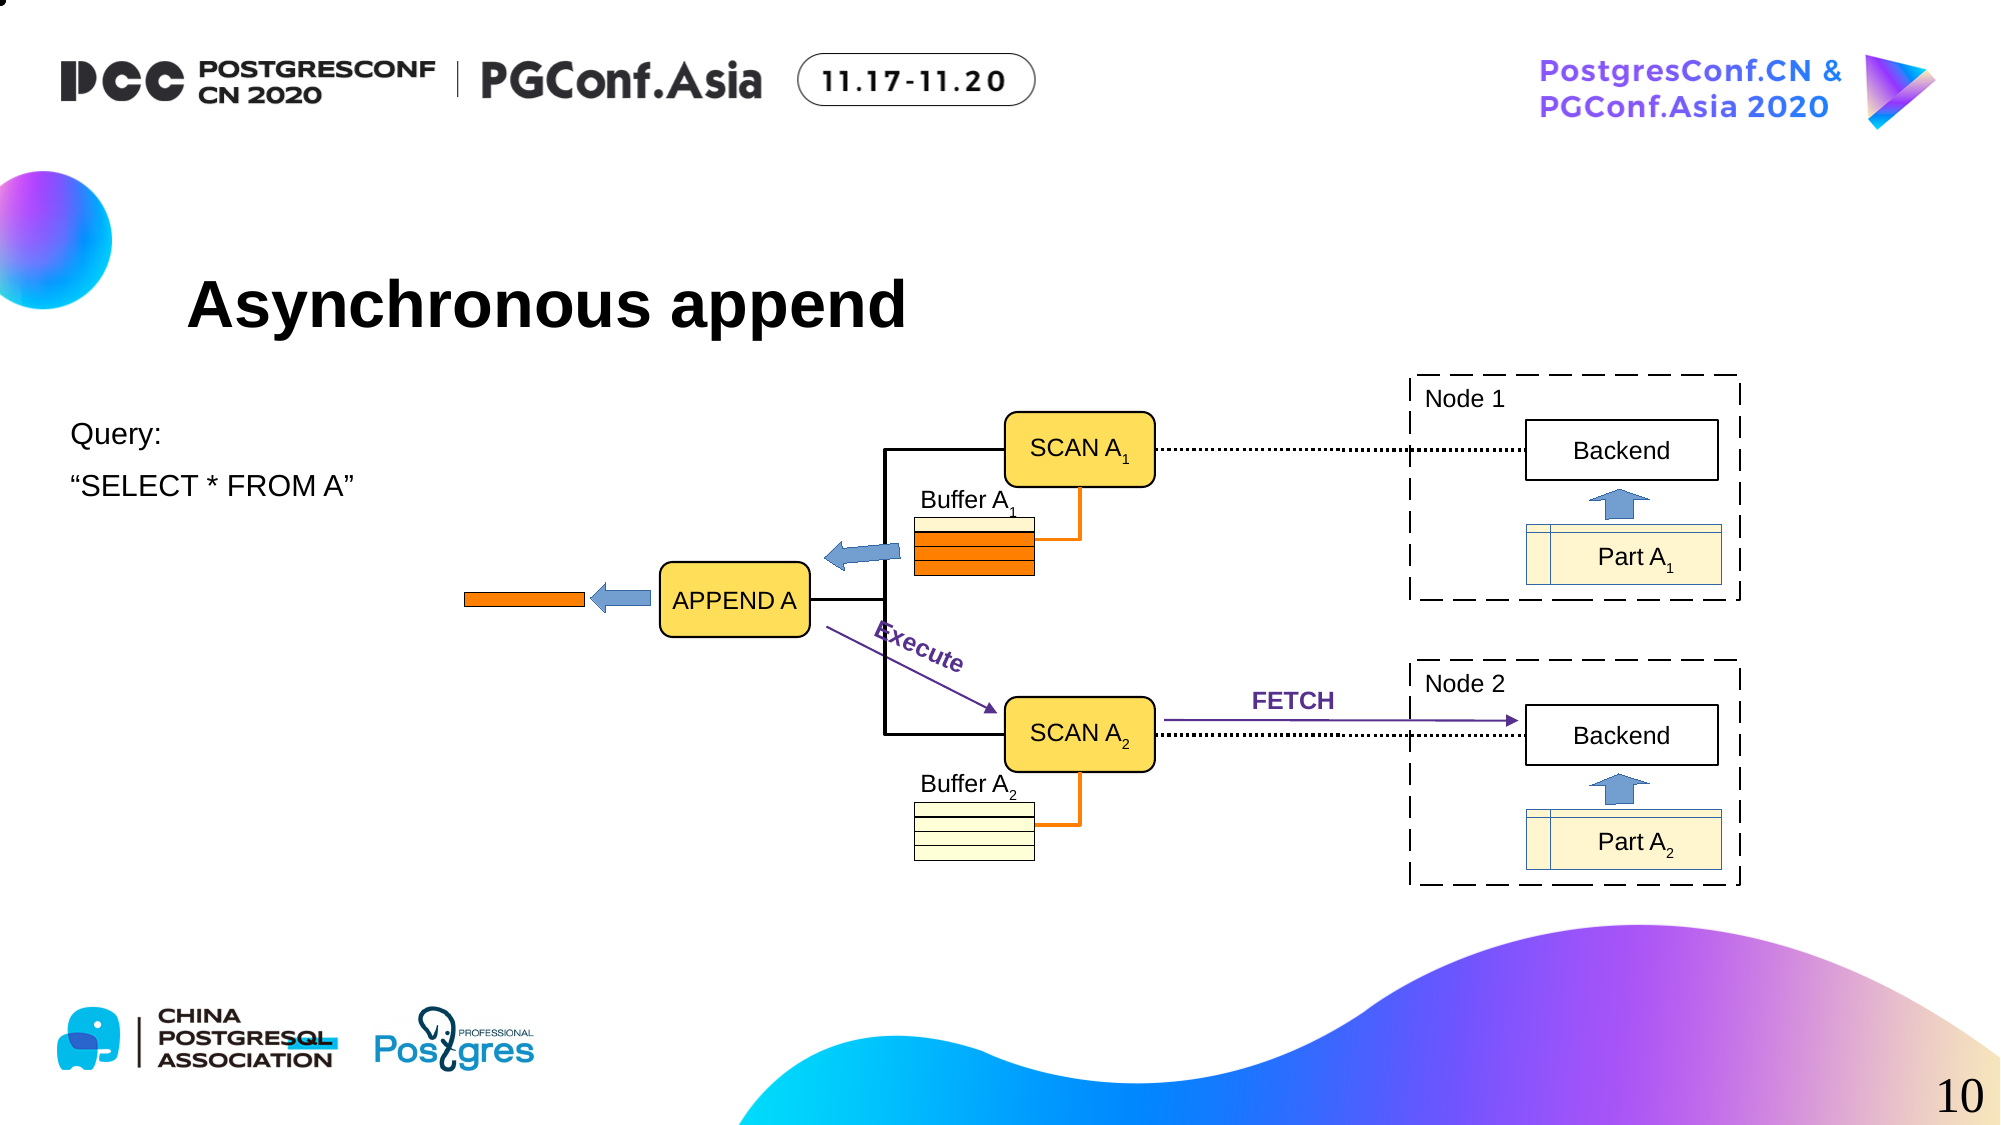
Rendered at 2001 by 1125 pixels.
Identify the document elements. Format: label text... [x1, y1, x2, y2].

text_box Buffer A1 [905, 476, 1041, 520]
text_box Backend [1526, 420, 1718, 480]
text_box [1589, 773, 1650, 805]
text_box Part A2 [1526, 810, 1721, 870]
text_box SCAN A2 [1004, 697, 1155, 772]
text_box Buffer A2 [905, 759, 1041, 803]
text_box Asynchronous append [171, 237, 1850, 349]
text_box Node 2 [1409, 660, 1530, 703]
text_box APPEND A [659, 562, 810, 637]
text_box [1589, 489, 1650, 520]
text_box Node 1 [1409, 375, 1530, 418]
text_box FETCH [1237, 677, 1350, 720]
text_box Backend [1526, 705, 1718, 765]
text_box Execute [854, 599, 1010, 701]
text_box [914, 520, 1035, 576]
text_box <номер> [1883, 1054, 2000, 1125]
text_box [914, 803, 1035, 861]
text_box [824, 541, 901, 571]
text_box [464, 592, 585, 607]
picture [0, 0, 2001, 1125]
text_box Query: “SELECT * FROM A” [55, 406, 480, 510]
text_box Part A1 [1526, 525, 1721, 585]
text_box [590, 582, 651, 613]
text_box SCAN A1 [1004, 412, 1155, 487]
